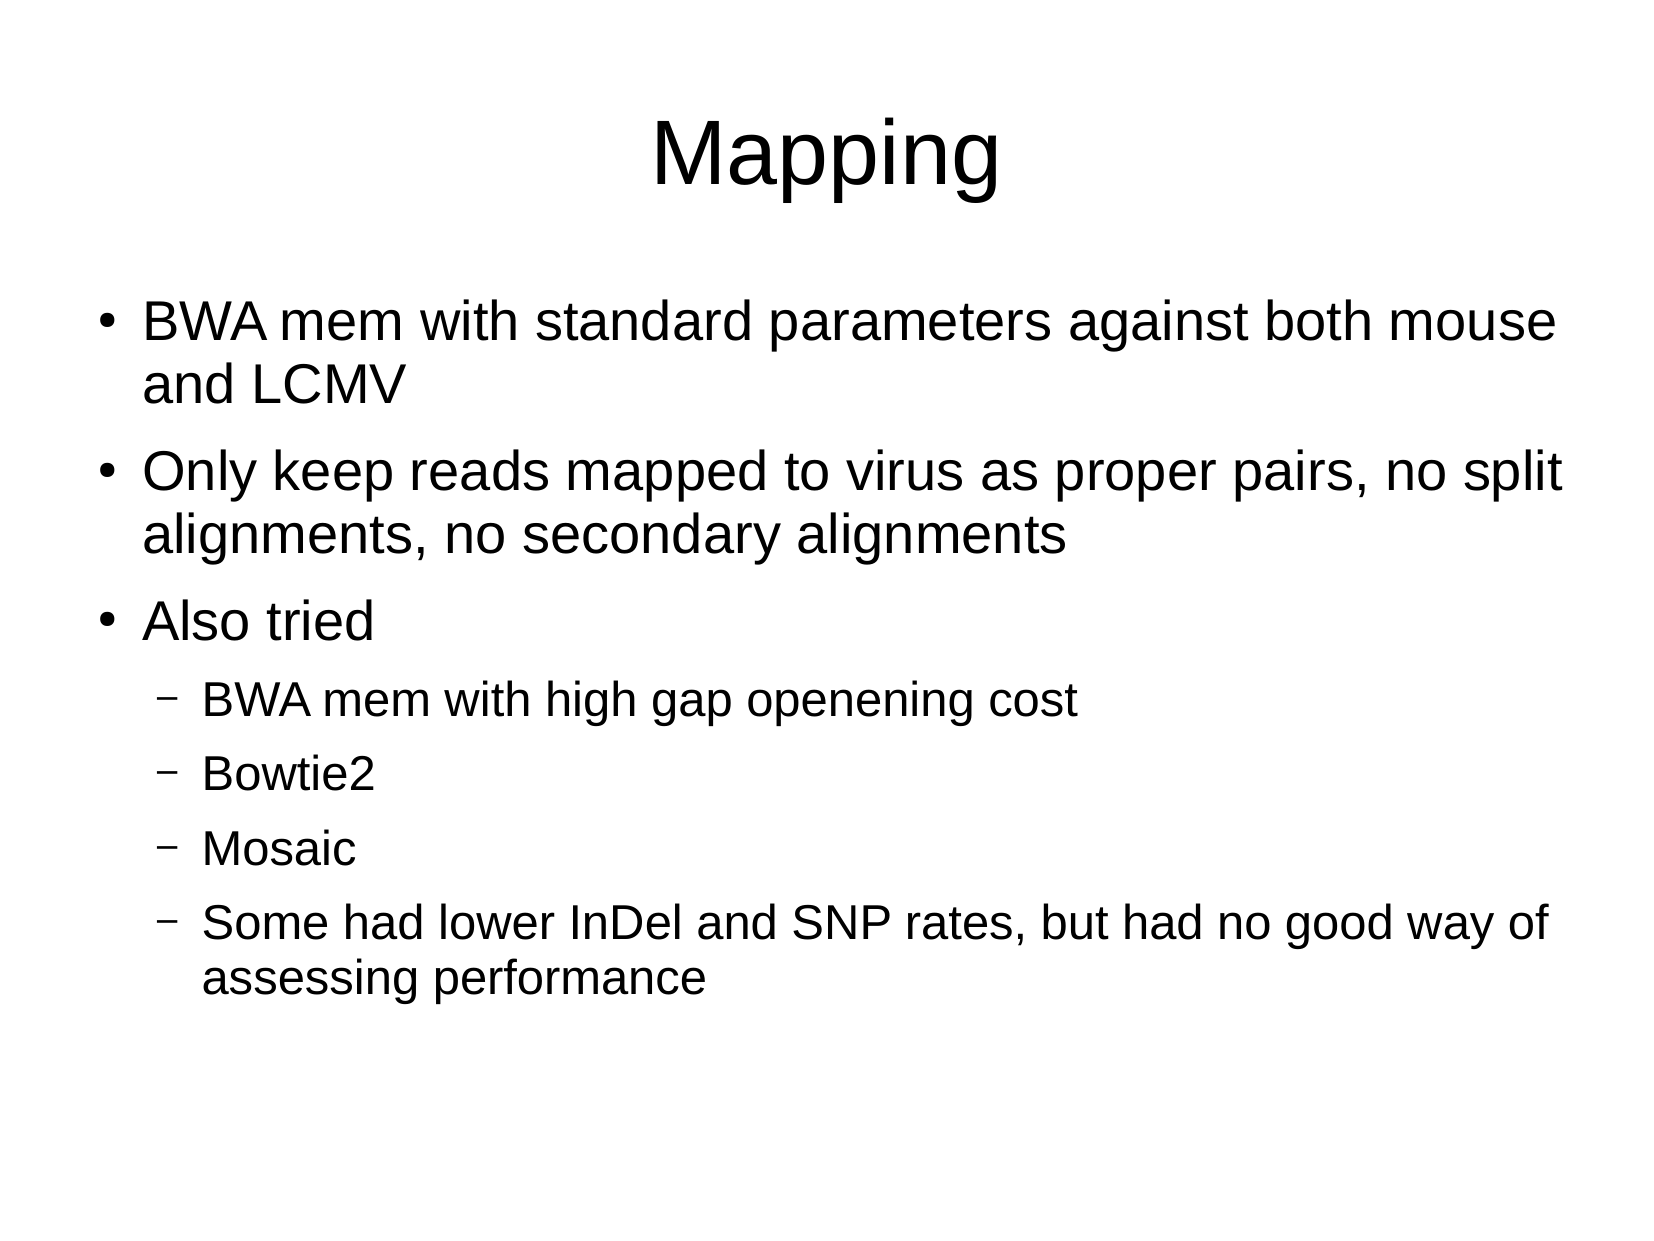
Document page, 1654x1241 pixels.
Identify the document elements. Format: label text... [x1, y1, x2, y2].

title Mapping [82, 49, 1571, 257]
list BWA mem with standard parameters against both mouse and LCMV Only keep reads mapped to virus as proper pairs, no split alignments, no secondary alignments Also tried BWA mem with high gap openening cost Bowtie2 Mosaic Some had lower InDel and SNP rates, but had no good way of assessing performance [82, 290, 1571, 1010]
